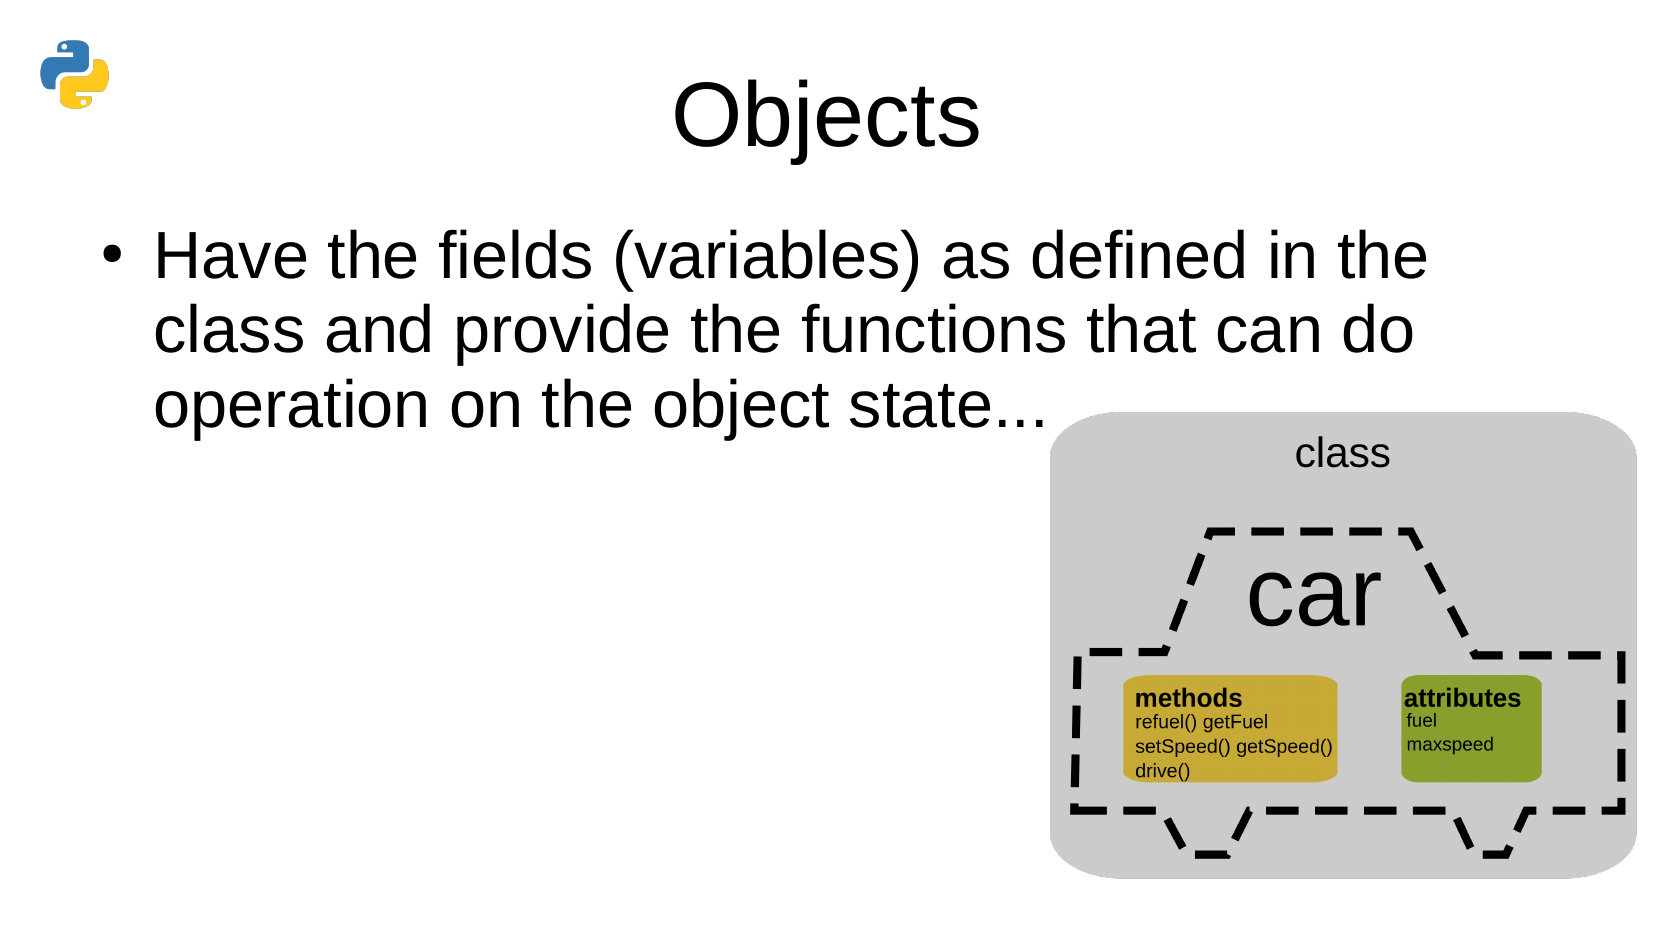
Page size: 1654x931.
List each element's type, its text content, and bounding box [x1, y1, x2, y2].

picture [1050, 412, 1637, 879]
picture [36, 36, 113, 113]
list Have the fields (variables) as defined in the class and provide the functions that can do operation on the object state... [82, 217, 1571, 758]
title Objects [82, 37, 1571, 193]
